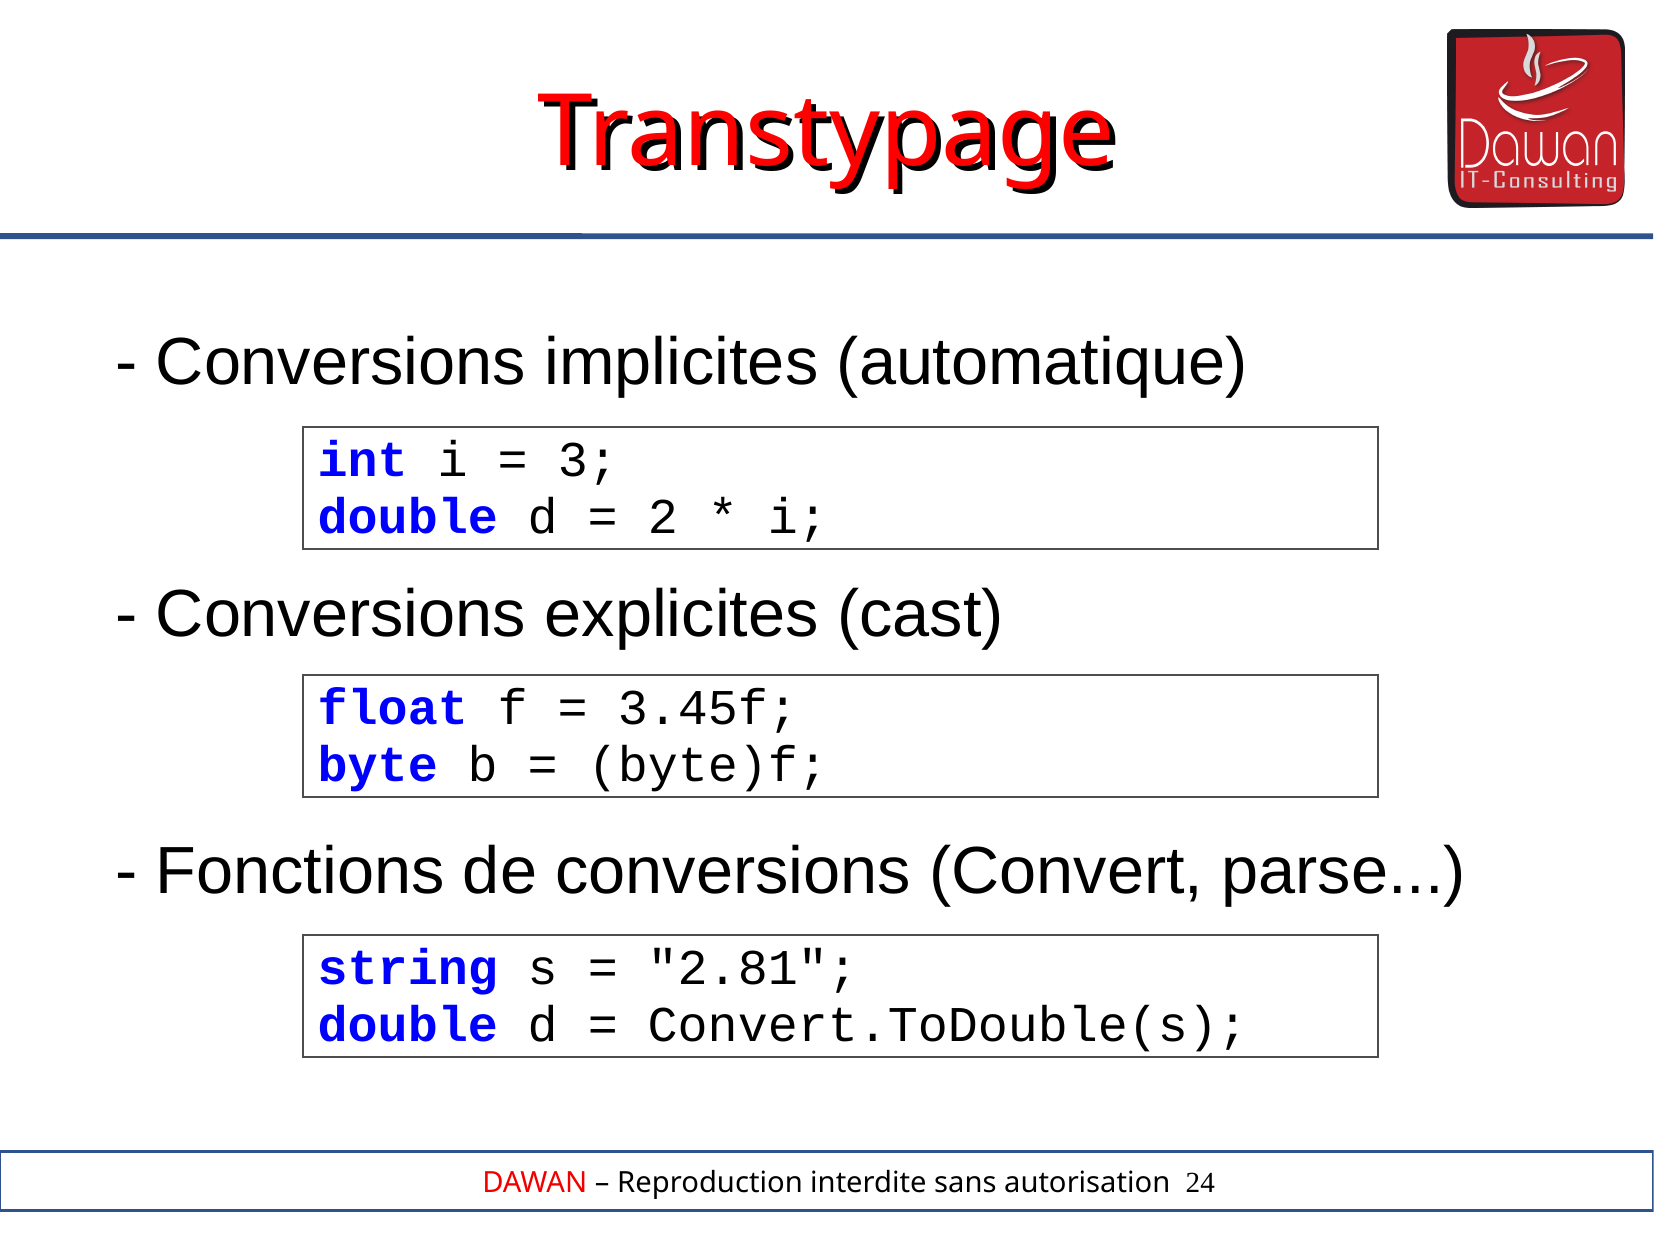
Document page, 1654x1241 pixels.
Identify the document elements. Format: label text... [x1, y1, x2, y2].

text_box float f = 3.45f; byte b = (byte)f; [302, 675, 1378, 798]
text_box [1185, 1163, 1565, 1228]
text_box - Conversions implicites (automatique) - Conversions explicites (cast) - Fonctions de conversions (Convert, parse...) [100, 316, 1518, 1163]
text_box string s = "2.81"; double d = Convert.ToDouble(s); [302, 934, 1378, 1058]
text_box Transtypage [88, 50, 1565, 182]
text_box int i = 3; double d = 2 * i; [302, 426, 1378, 550]
